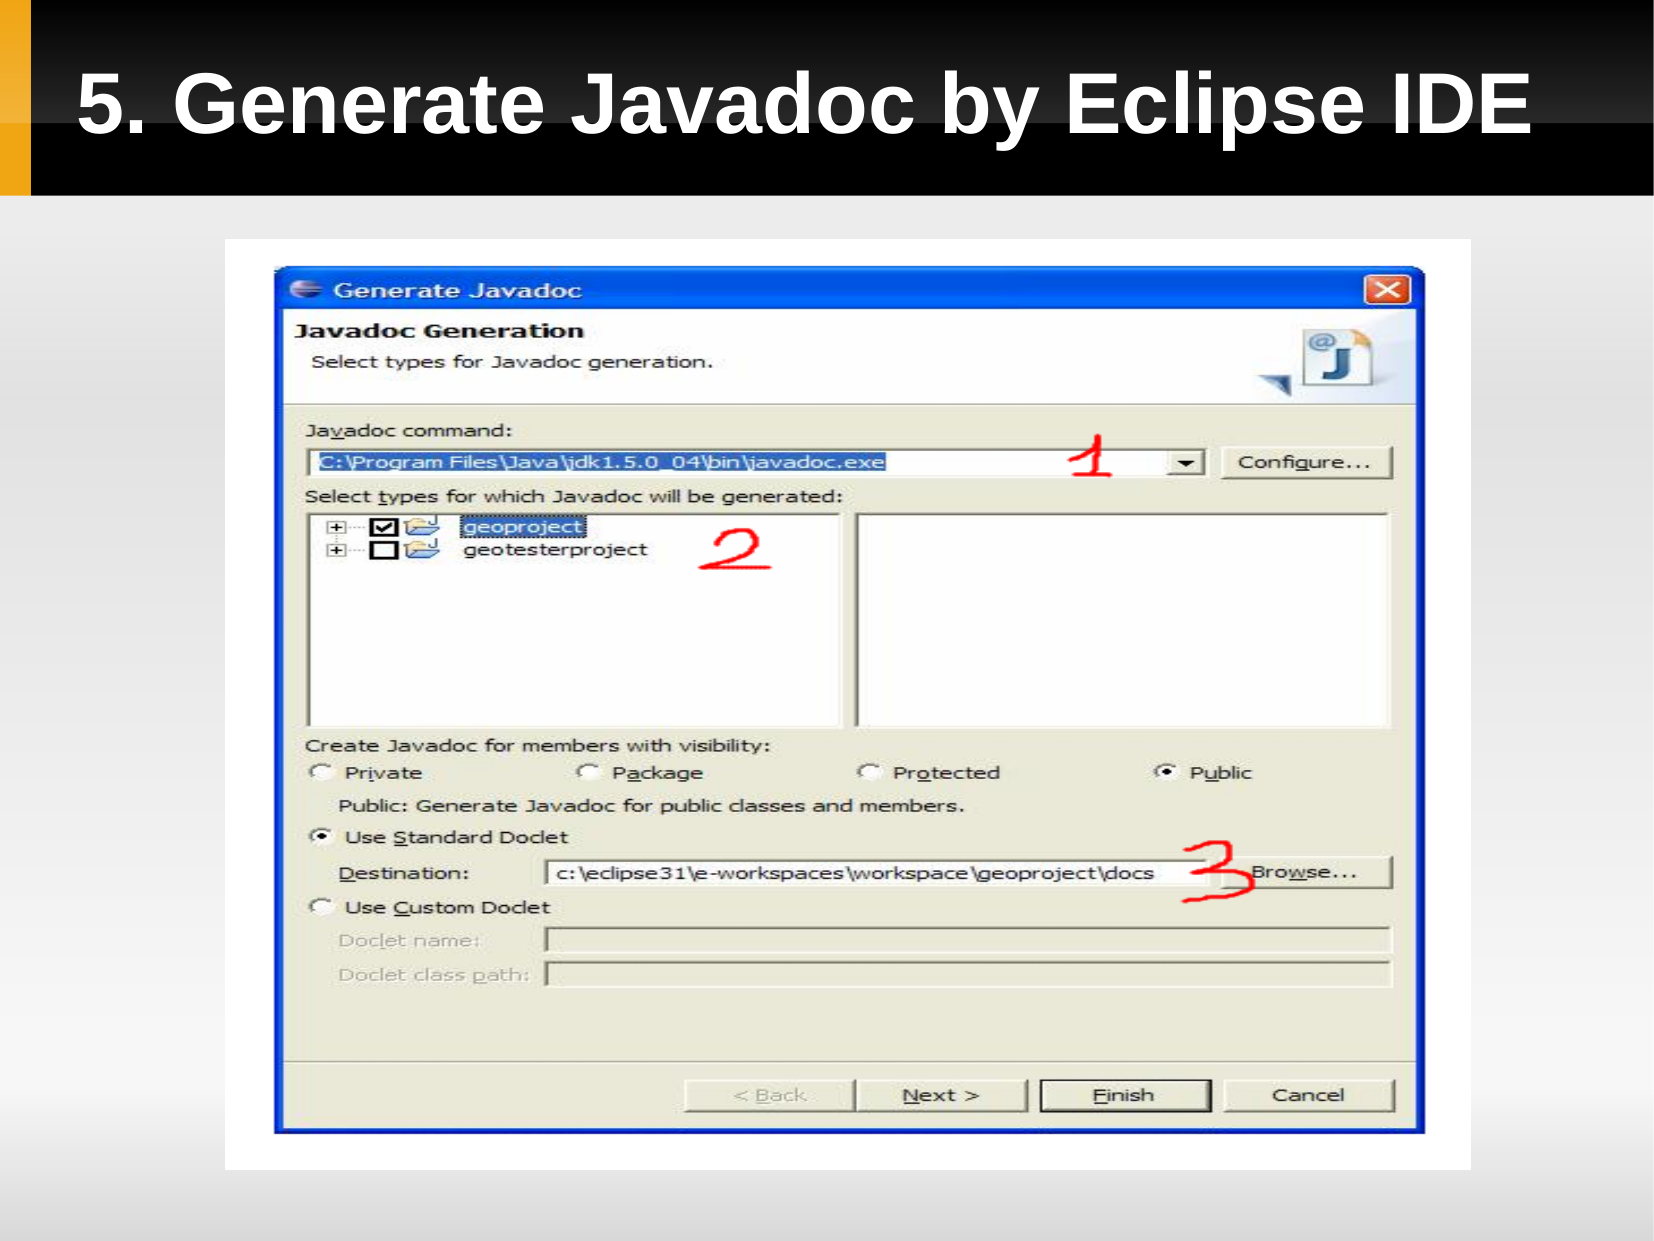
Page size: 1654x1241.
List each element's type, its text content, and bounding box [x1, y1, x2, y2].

title 5. Generate Javadoc by Eclipse IDE [76, 0, 1565, 208]
picture [0, 0, 1654, 1241]
